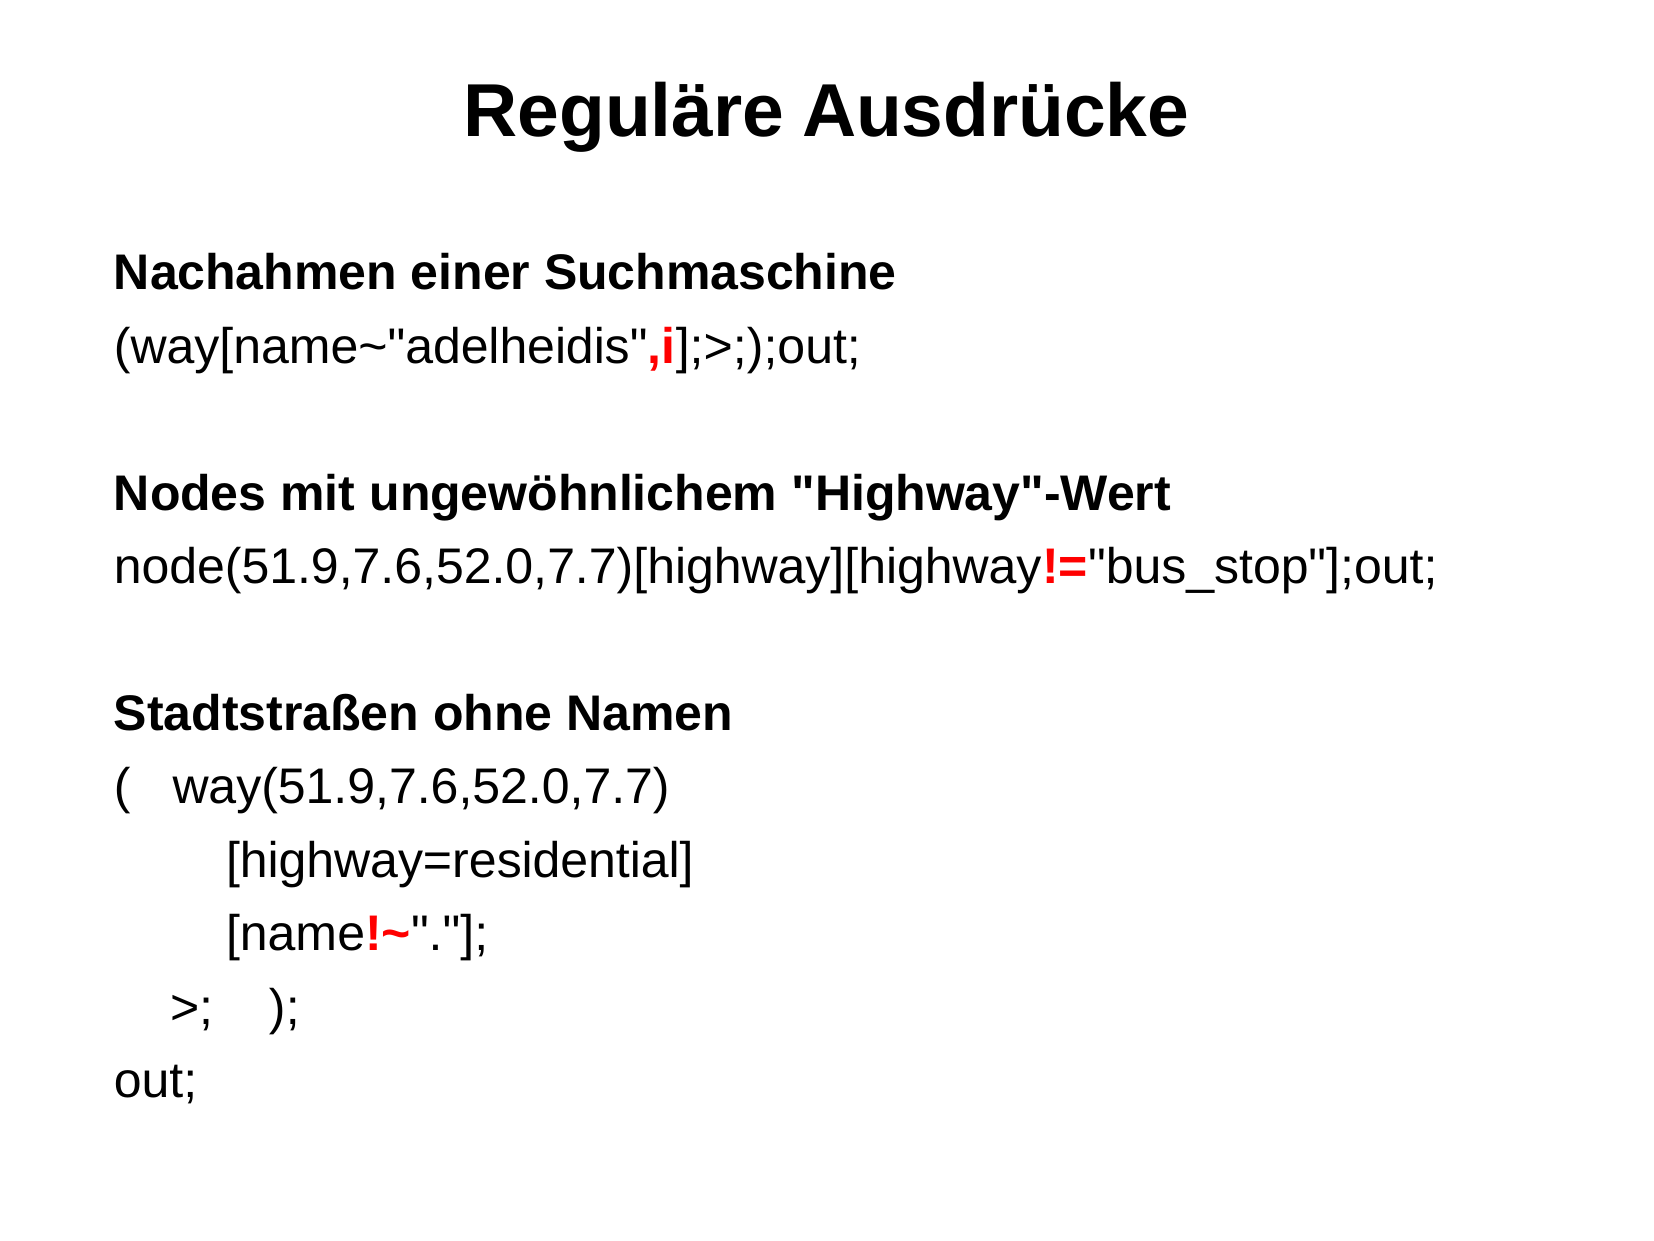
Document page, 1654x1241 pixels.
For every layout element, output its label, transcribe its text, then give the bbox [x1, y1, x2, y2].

text_box Nachahmen einer Suchmaschine (way[name~"adelheidis",i];>;);out; Nodes mit ungewöhnlichem "Highway"-Wert node(51.9,7.6,52.0,7.7)[highway][highway!="bus_stop"];out; Stadtstraßen ohne Namen ( way(51.9,7.6,52.0,7.7) [highway=residential] [name!~"."]; >; ); out; [99, 236, 1558, 1116]
text_box Reguläre Ausdrücke [448, 61, 1205, 160]
